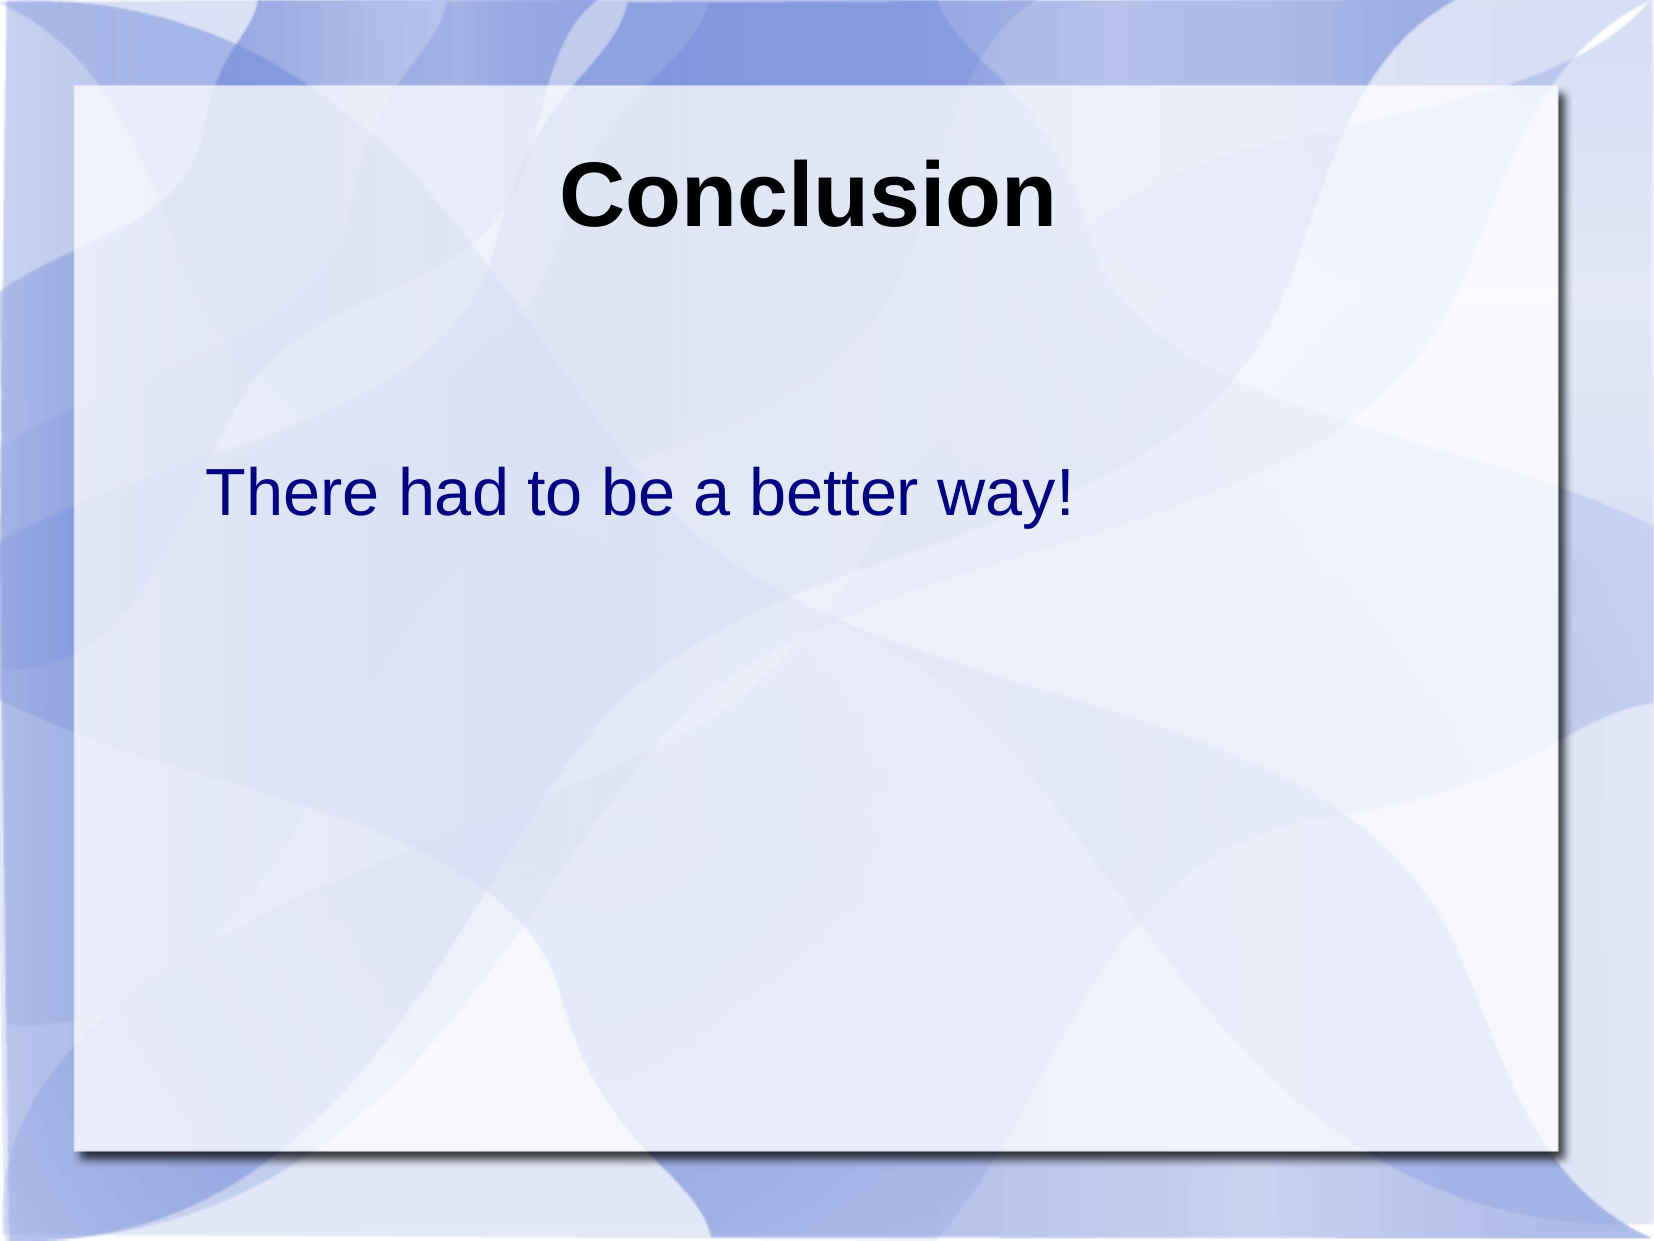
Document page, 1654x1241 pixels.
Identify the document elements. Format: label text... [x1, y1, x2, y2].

list There had to be a better way! [134, 350, 1516, 1133]
title Conclusion [82, 90, 1536, 298]
picture [0, 0, 1654, 1241]
